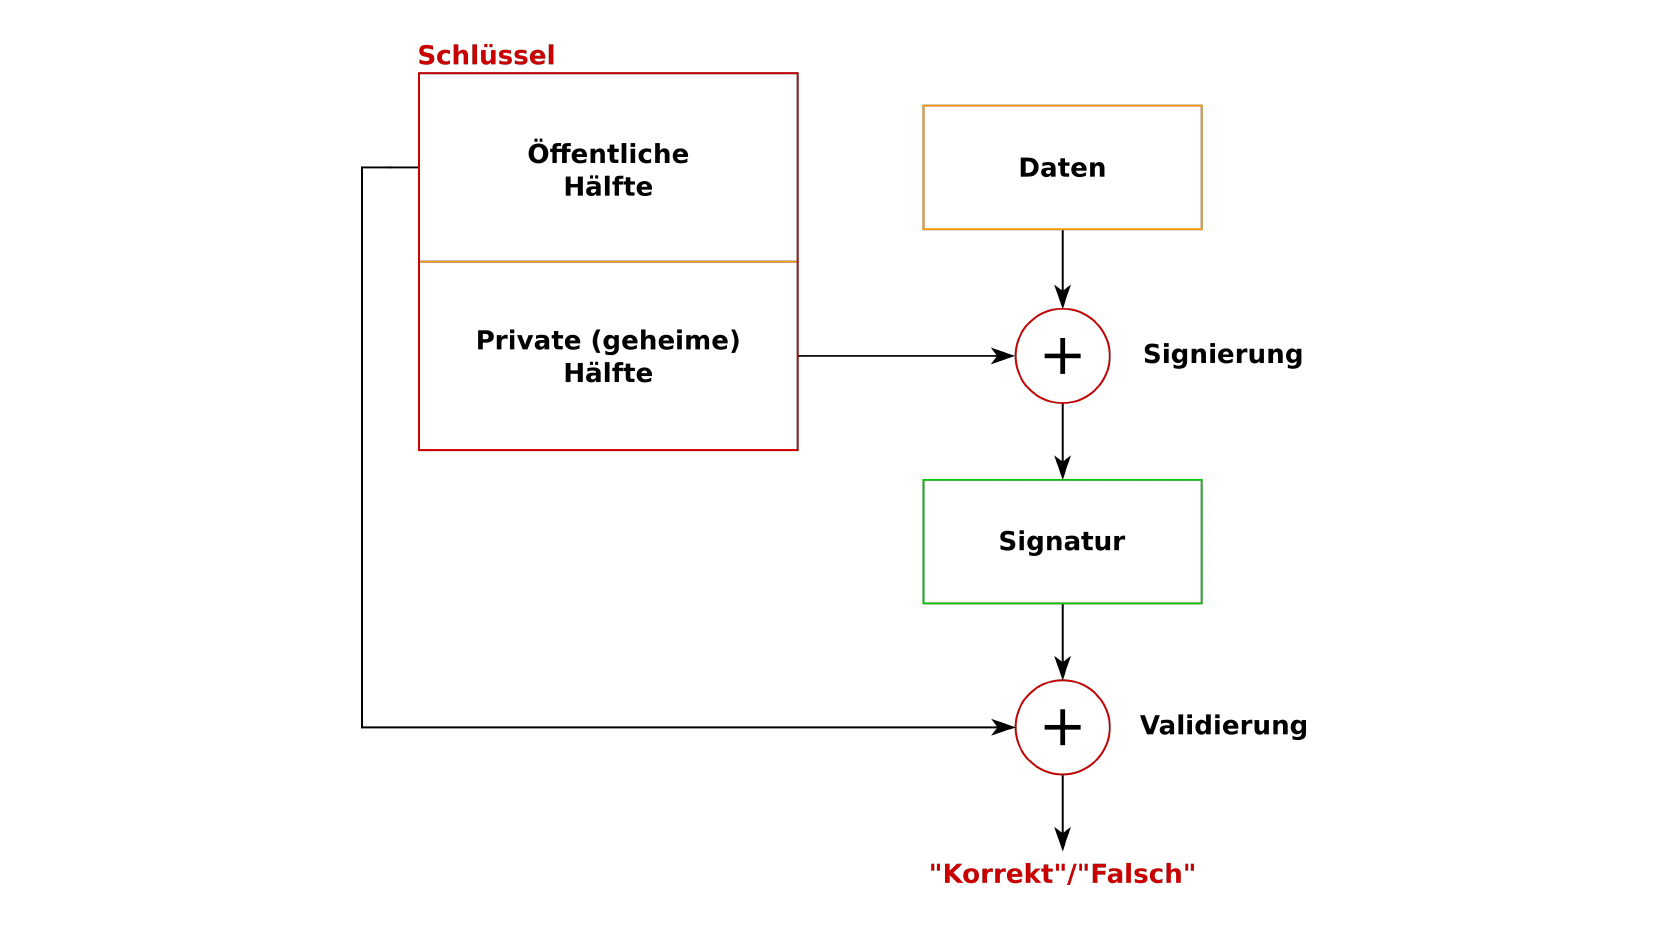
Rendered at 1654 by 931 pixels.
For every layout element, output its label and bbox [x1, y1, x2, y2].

picture [361, 44, 1306, 886]
